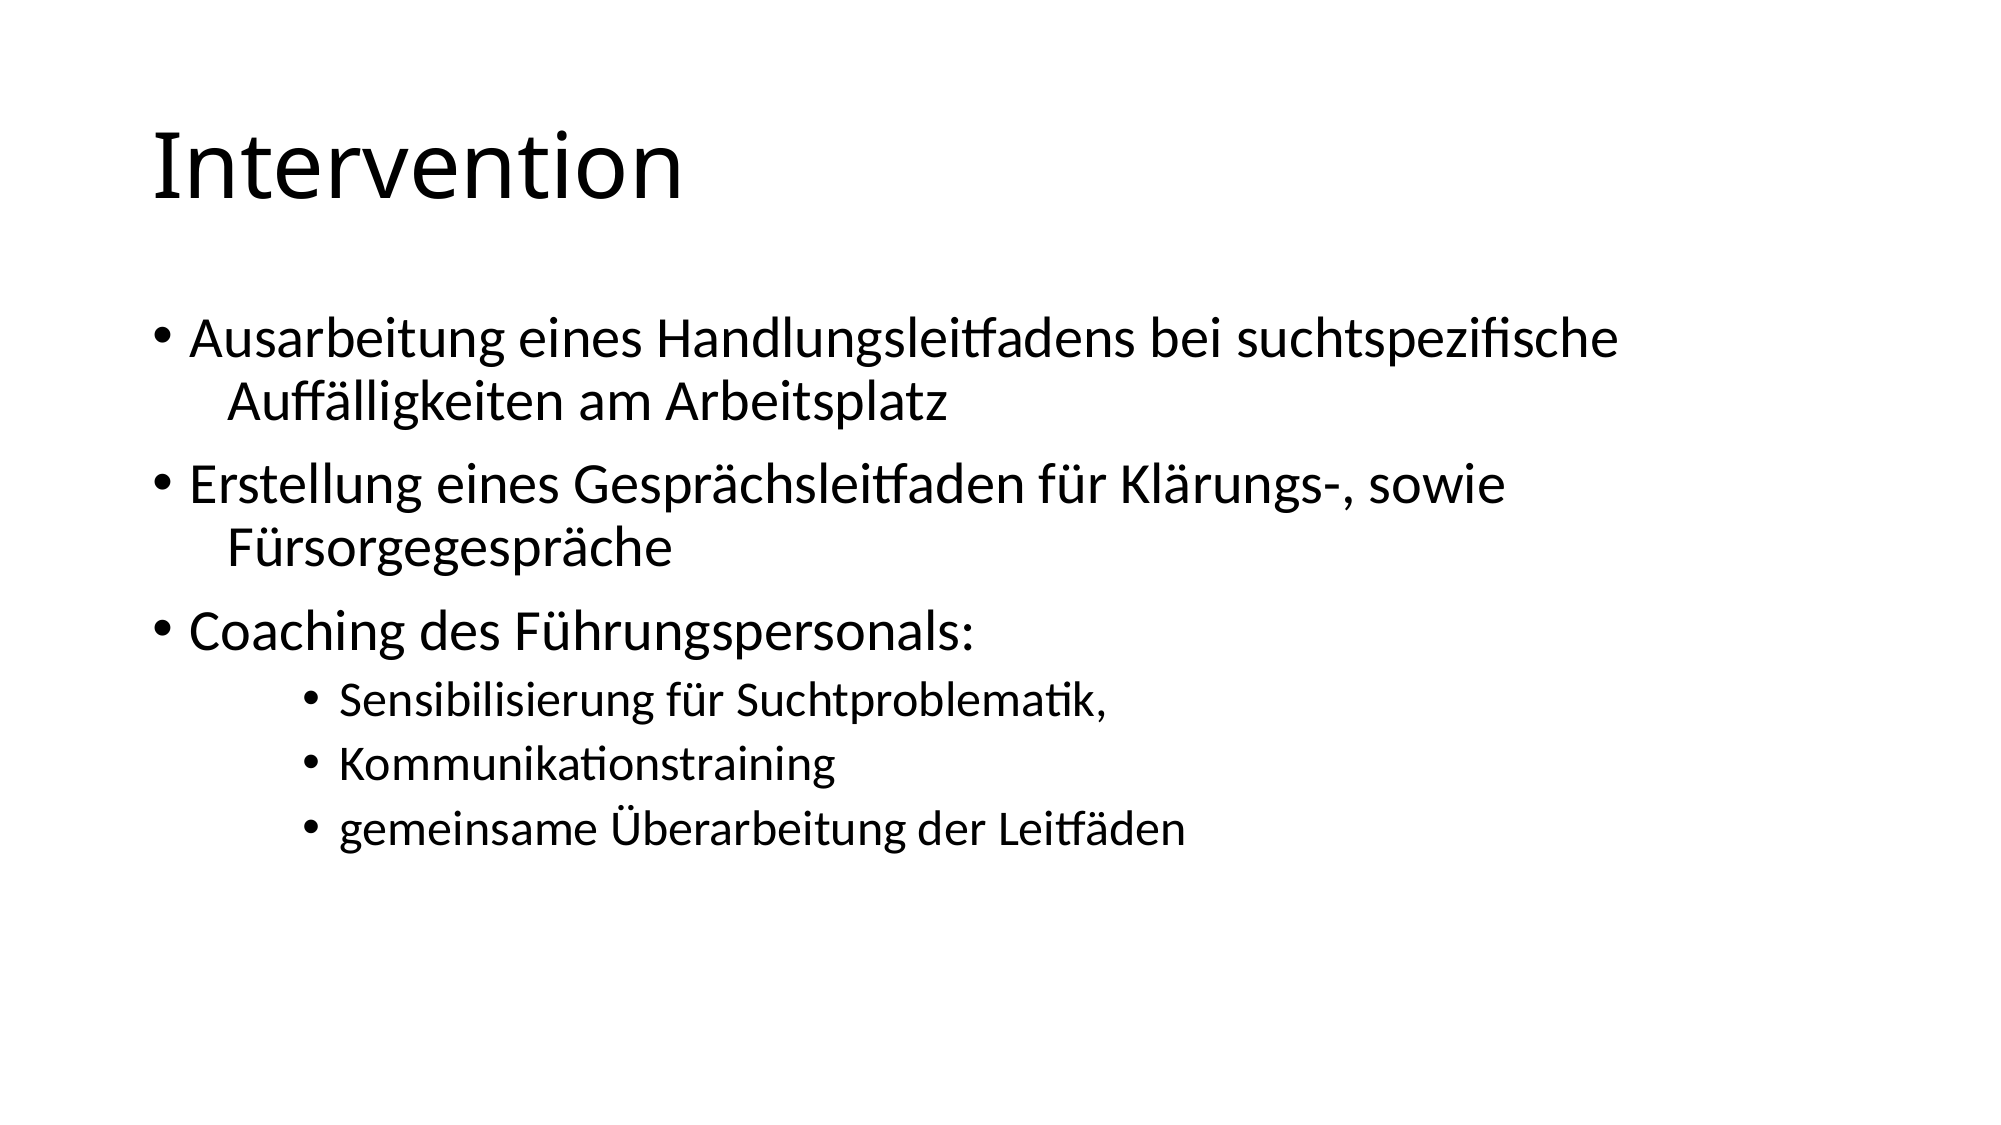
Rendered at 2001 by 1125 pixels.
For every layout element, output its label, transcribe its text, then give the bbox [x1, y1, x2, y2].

title Intervention [137, 59, 1863, 278]
list Ausarbeitung eines Handlungsleitfadens bei suchtspezifische Auffälligkeiten am Arbeitsplatz Erstellung eines Gesprächsleitfaden für Klärungs-, sowie Fürsorgegespräche Coaching des Führungspersonals: Sensibilisierung für Suchtproblematik, Kommunikationstraining gemeinsame Überarbeitung der Leitfäden [137, 299, 1863, 1014]
